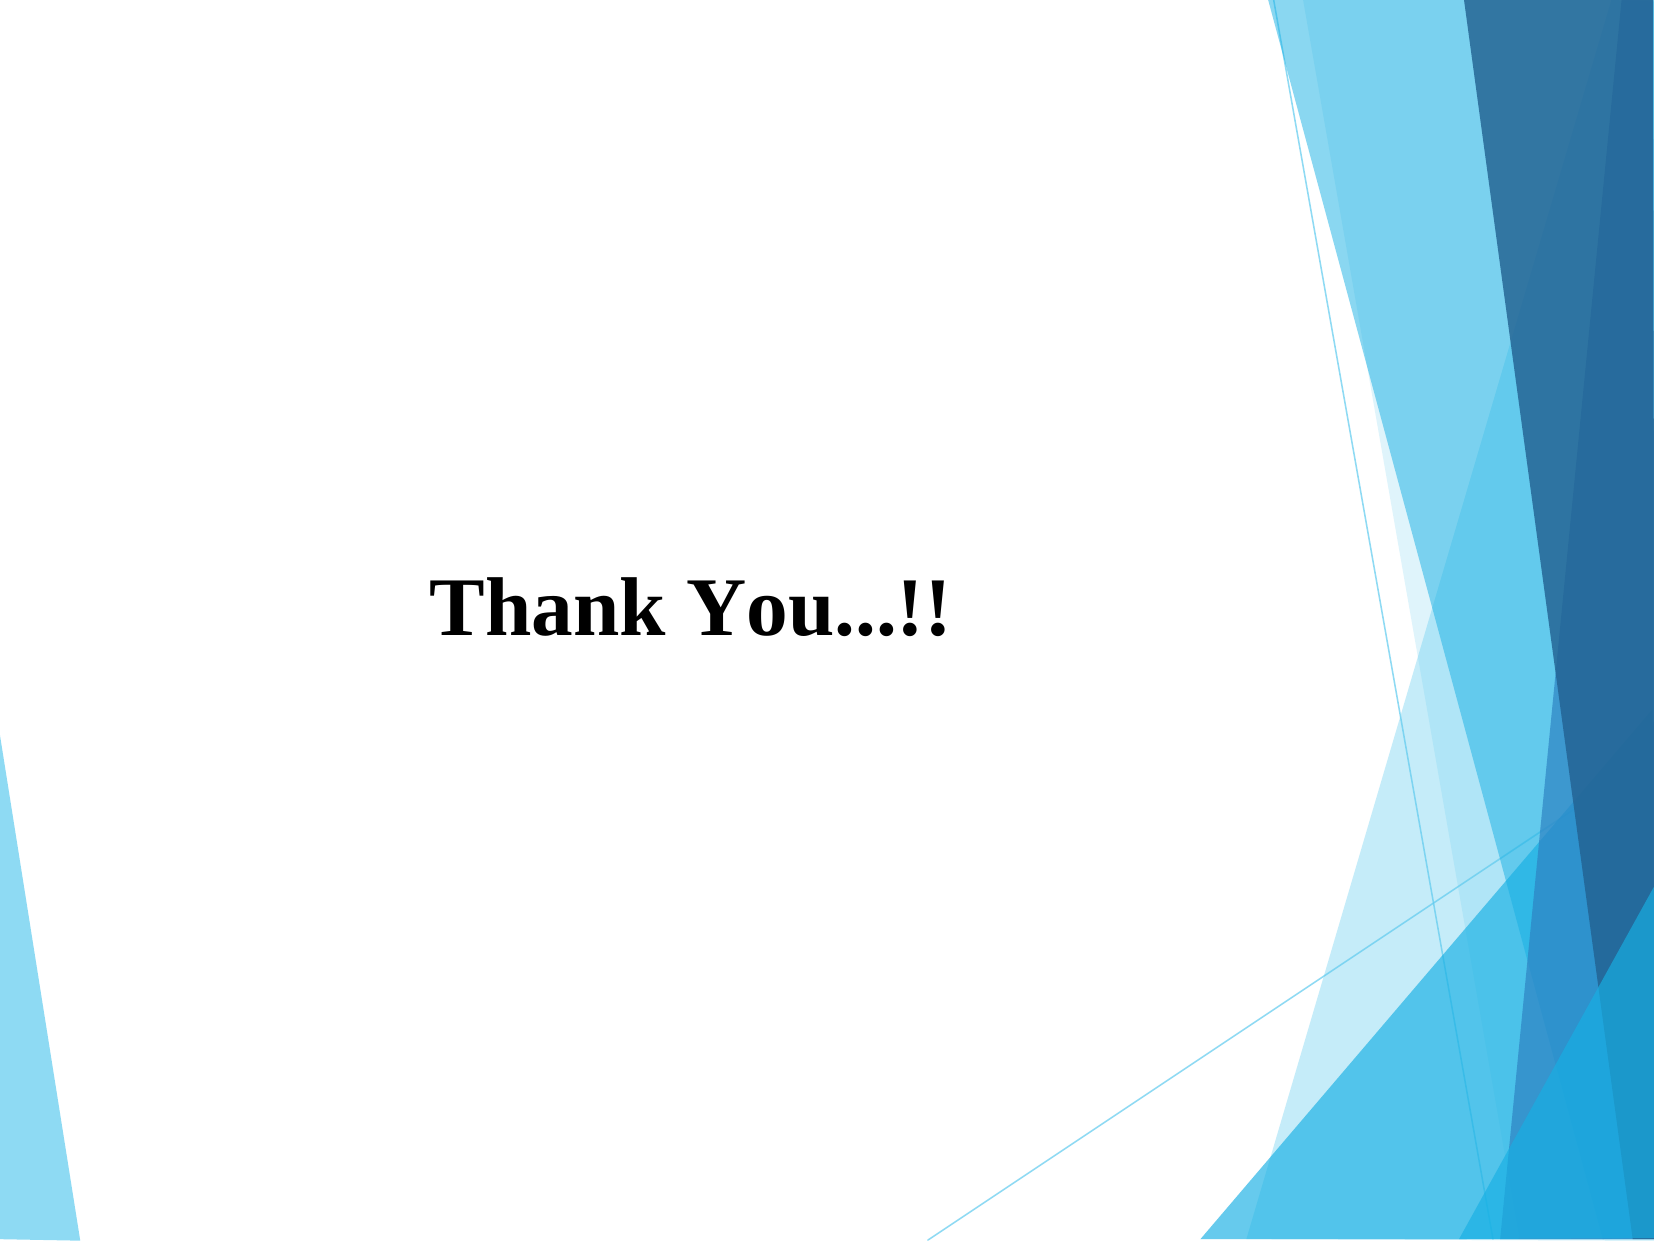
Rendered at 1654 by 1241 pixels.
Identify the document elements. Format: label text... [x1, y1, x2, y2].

text_box Thank You...!! [106, 501, 1276, 709]
